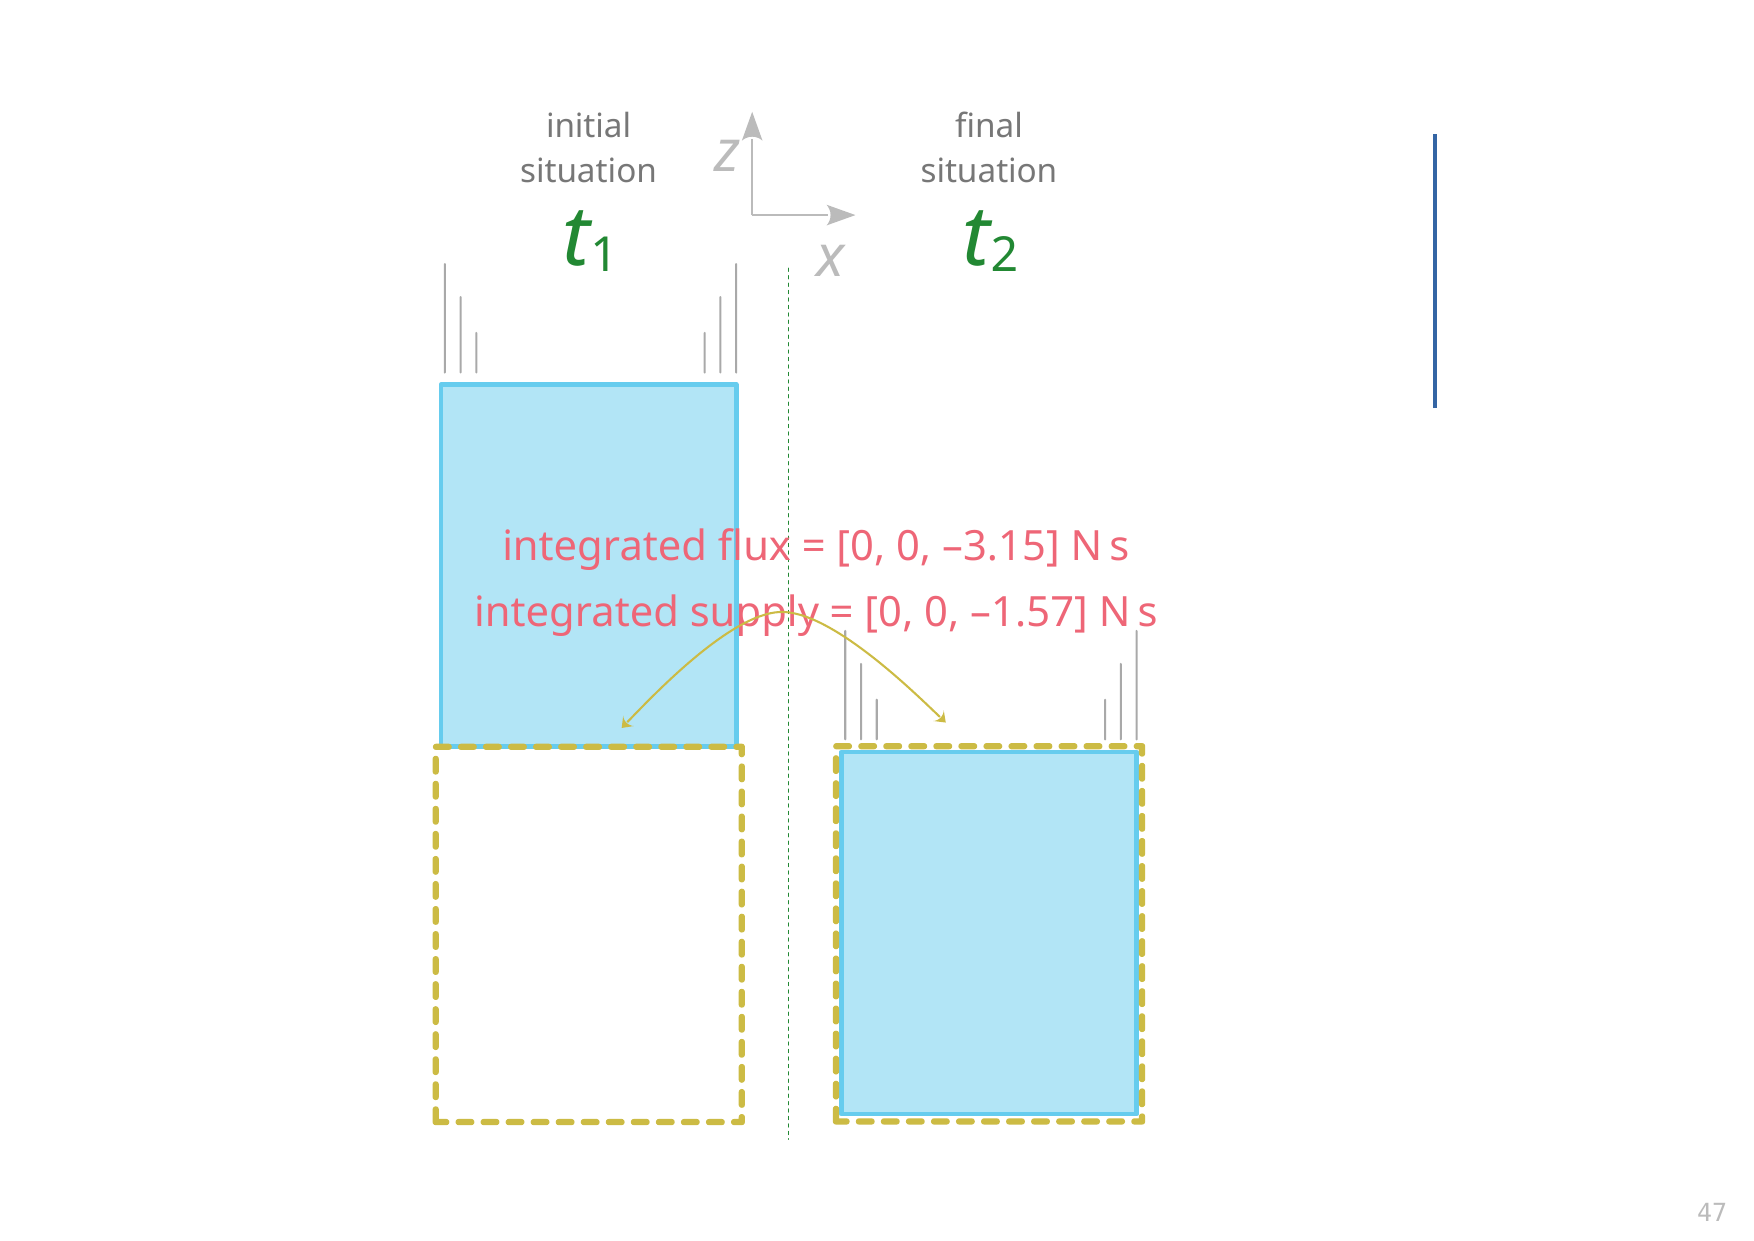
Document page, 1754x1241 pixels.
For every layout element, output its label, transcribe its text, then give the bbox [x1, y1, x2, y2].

text_box [455, 1118, 475, 1126]
text_box [738, 913, 745, 933]
text_box [432, 755, 439, 775]
text_box [1138, 787, 1146, 807]
text_box [480, 1118, 500, 1126]
text_box [432, 855, 439, 875]
text_box [738, 988, 745, 1008]
text_box [432, 931, 439, 950]
text_box [841, 752, 1137, 1115]
text_box [432, 384, 745, 758]
text_box [432, 956, 439, 975]
text_box [680, 1118, 700, 1126]
text_box [1031, 1118, 1050, 1125]
text_box [738, 1063, 745, 1083]
text_box [738, 838, 745, 858]
text_box [832, 1030, 840, 1050]
text_box [432, 880, 439, 900]
text_box [738, 763, 745, 783]
text_box [858, 743, 878, 750]
text_box [883, 743, 903, 750]
text_box [1138, 863, 1146, 882]
text_box [832, 855, 840, 875]
text_box [1131, 1113, 1146, 1125]
text_box [432, 1006, 439, 1026]
text_box [738, 888, 745, 908]
text_box [730, 1114, 745, 1126]
text_box [655, 1118, 675, 1126]
text_box [1056, 1118, 1075, 1125]
text_box [832, 1005, 840, 1025]
text_box [832, 780, 840, 800]
text_box [530, 1118, 550, 1126]
text_box [432, 780, 439, 800]
text_box [1133, 743, 1146, 757]
text_box [855, 1118, 875, 1125]
text_box [1138, 938, 1146, 957]
text_box [630, 1118, 650, 1126]
text_box [983, 743, 1003, 750]
text_box [833, 743, 853, 750]
text_box t1 [547, 176, 630, 267]
text_box [832, 980, 840, 1000]
text_box [555, 614, 567, 623]
text_box [716, 614, 728, 623]
text_box [832, 830, 840, 850]
text_box [1138, 762, 1146, 782]
text_box [933, 743, 953, 750]
text_box [1138, 1038, 1146, 1058]
text_box [1138, 888, 1146, 907]
text_box t2 [948, 176, 1030, 267]
text_box initial situation [509, 94, 669, 176]
text_box [1138, 812, 1146, 832]
text_box [505, 1118, 525, 1126]
text_box [738, 1088, 745, 1108]
text_box [1081, 1118, 1101, 1125]
text_box [432, 906, 439, 925]
text_box [705, 1118, 725, 1126]
text_box [432, 1056, 439, 1076]
text_box [908, 743, 928, 750]
text_box [738, 813, 745, 833]
text_box [738, 963, 745, 983]
text_box [1138, 963, 1146, 983]
text_box [832, 880, 840, 900]
text_box [738, 863, 745, 883]
text_box [738, 788, 745, 808]
text_box [555, 1118, 575, 1126]
text_box [1138, 1013, 1146, 1033]
text_box [905, 1118, 925, 1125]
text_box [659, 614, 671, 623]
text_box [1108, 743, 1128, 750]
text_box [1033, 743, 1053, 750]
text_box [738, 1013, 745, 1033]
text_box [1058, 743, 1078, 750]
text_box [1138, 837, 1146, 857]
text_box [1006, 1118, 1025, 1125]
text_box [432, 1081, 439, 1101]
text_box [955, 1118, 975, 1125]
text_box [832, 930, 840, 950]
text_box [605, 1118, 625, 1126]
text_box [1106, 1118, 1126, 1125]
text_box [738, 1038, 745, 1058]
text_box [432, 805, 439, 825]
text_box [1083, 743, 1103, 750]
text_box [738, 938, 745, 958]
text_box [597, 615, 607, 623]
text_box [832, 1105, 850, 1125]
text_box [880, 1118, 900, 1125]
text_box integrated flux = [0, 0, –3.15] N s integrated supply = [0, 0, –1.57] N s [459, 508, 1150, 614]
text_box [1138, 988, 1146, 1008]
text_box [832, 1080, 840, 1100]
text_box [432, 1031, 439, 1051]
text_box [432, 830, 439, 850]
text_box [832, 755, 840, 775]
text_box [580, 1118, 600, 1126]
text_box [432, 1106, 450, 1126]
text_box final situation [909, 94, 1069, 176]
text_box [981, 1118, 1000, 1125]
text_box x [802, 206, 862, 281]
text_box [958, 743, 978, 750]
text_box [832, 905, 840, 925]
text_box z [699, 102, 755, 176]
text_box [832, 1055, 840, 1075]
text_box [1138, 1088, 1146, 1108]
text_box [1138, 1063, 1146, 1083]
text_box [1138, 913, 1146, 932]
text_box [1008, 743, 1028, 750]
text_box [832, 805, 840, 825]
text_box [832, 955, 840, 975]
text_box [432, 981, 439, 1000]
text_box [930, 1118, 950, 1125]
